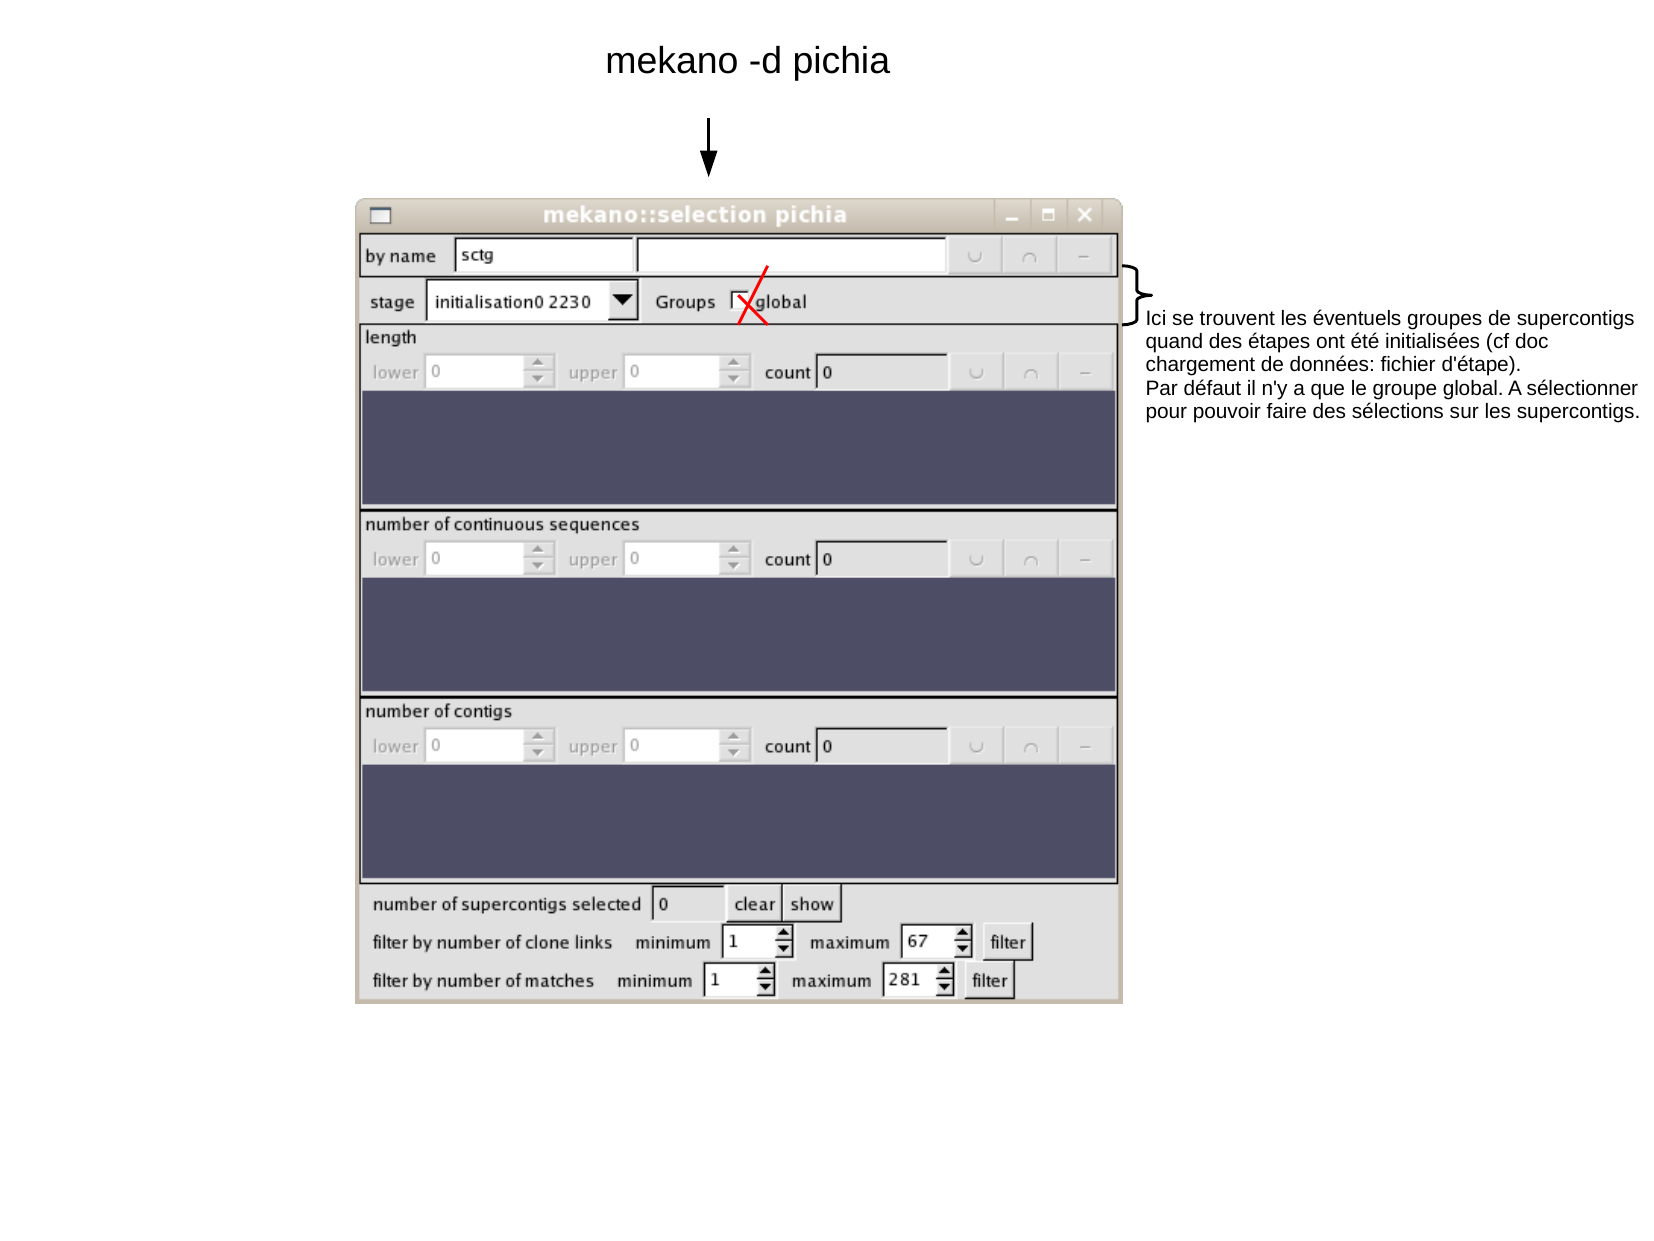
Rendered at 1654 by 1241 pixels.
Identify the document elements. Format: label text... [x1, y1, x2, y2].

picture [355, 198, 1123, 1004]
text_box Ici se trouvent les éventuels groupes de supercontigs quand des étapes ont été initialisées (cf doc chargement de données: fichier d'étape). Par défaut il n'y a que le groupe global. A sélectionner pour pouvoir faire des sélections sur les supercontigs. [1130, 299, 1654, 431]
text_box mekano -d pichia [590, 31, 906, 89]
